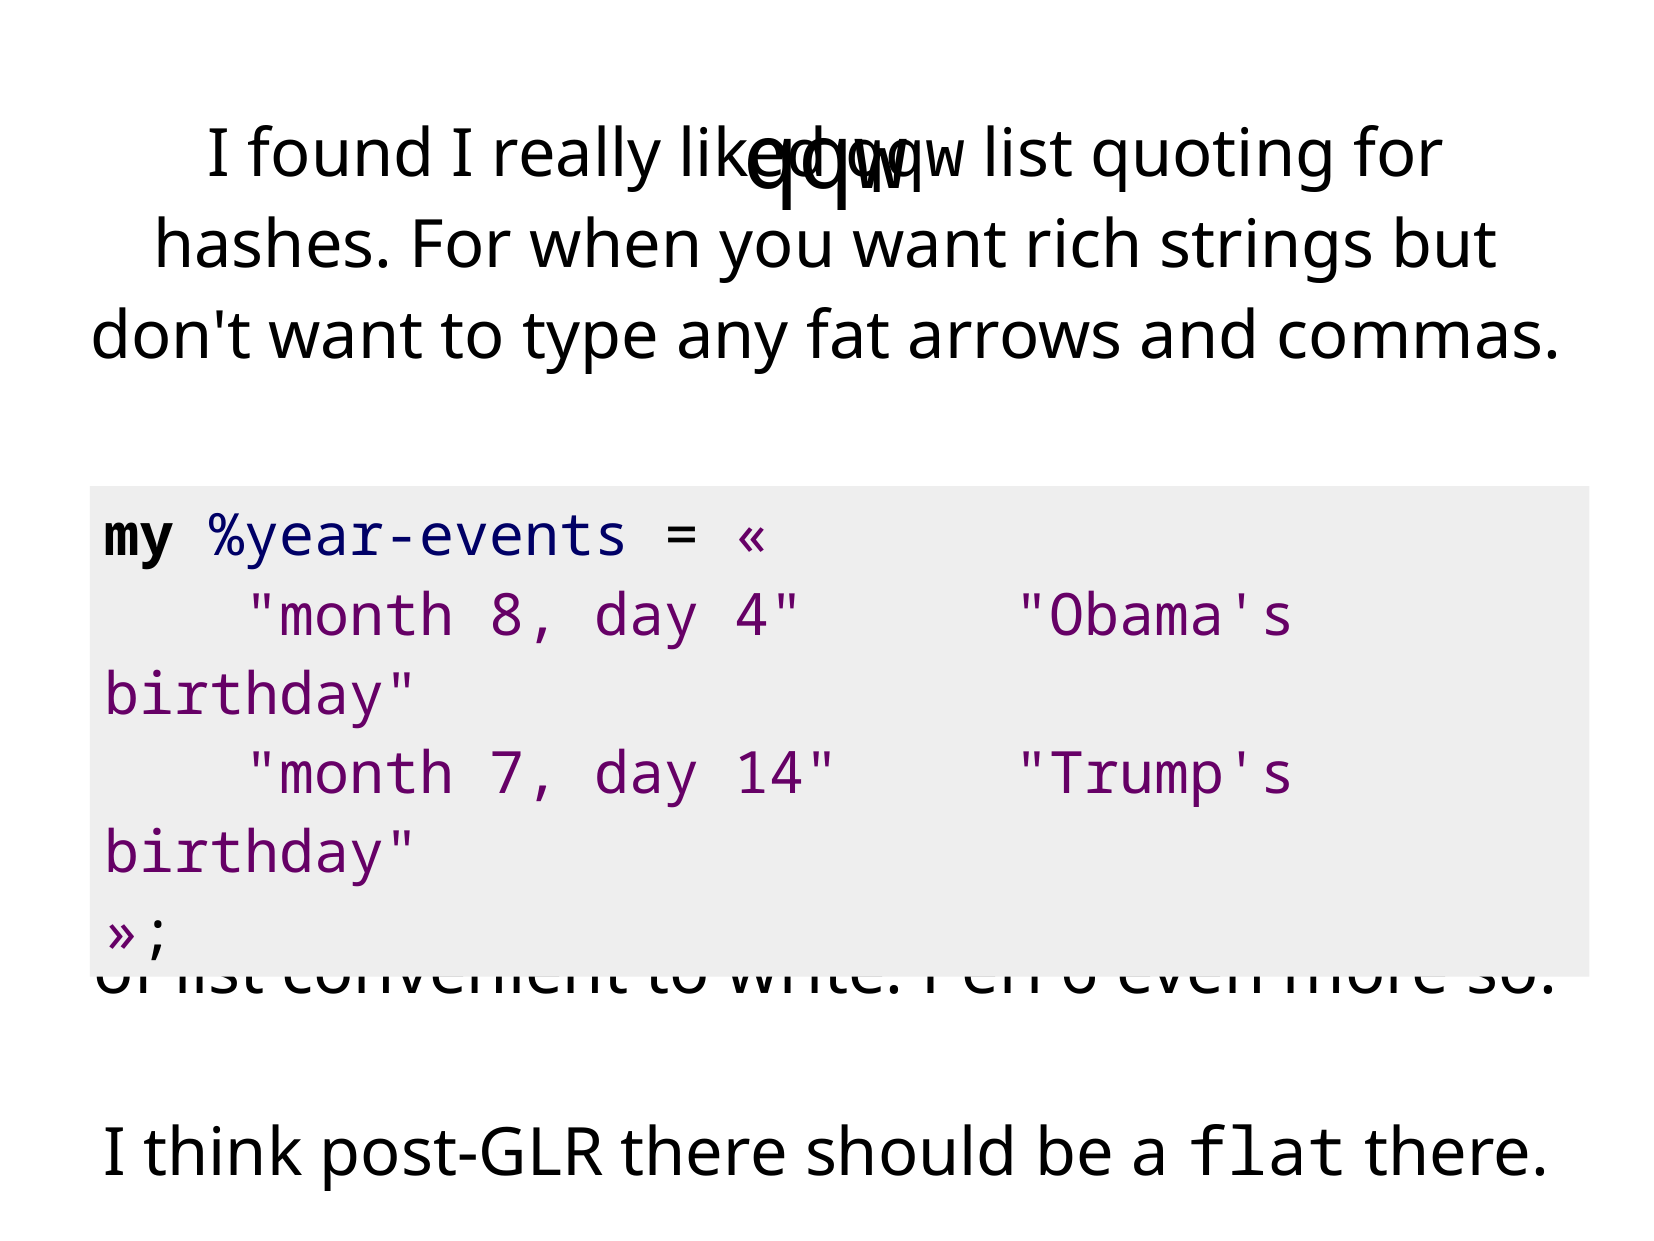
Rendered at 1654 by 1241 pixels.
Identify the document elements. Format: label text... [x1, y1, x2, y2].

title qqw [82, 49, 1571, 199]
text_box my %year-events = « "month 8, day 4" "Obama's birthday" "month 7, day 14" "Trump's birthday" »; [89, 486, 1590, 736]
subtitle I found I really liked qqw list quoting for hashes. For when you want rich strings but don't want to type any fat arrows and commas. Perl has always been good at making this kind of list convenient to write. Perl 6 even more so. I think post-GLR there should be a flat there. [82, 199, 1571, 1101]
